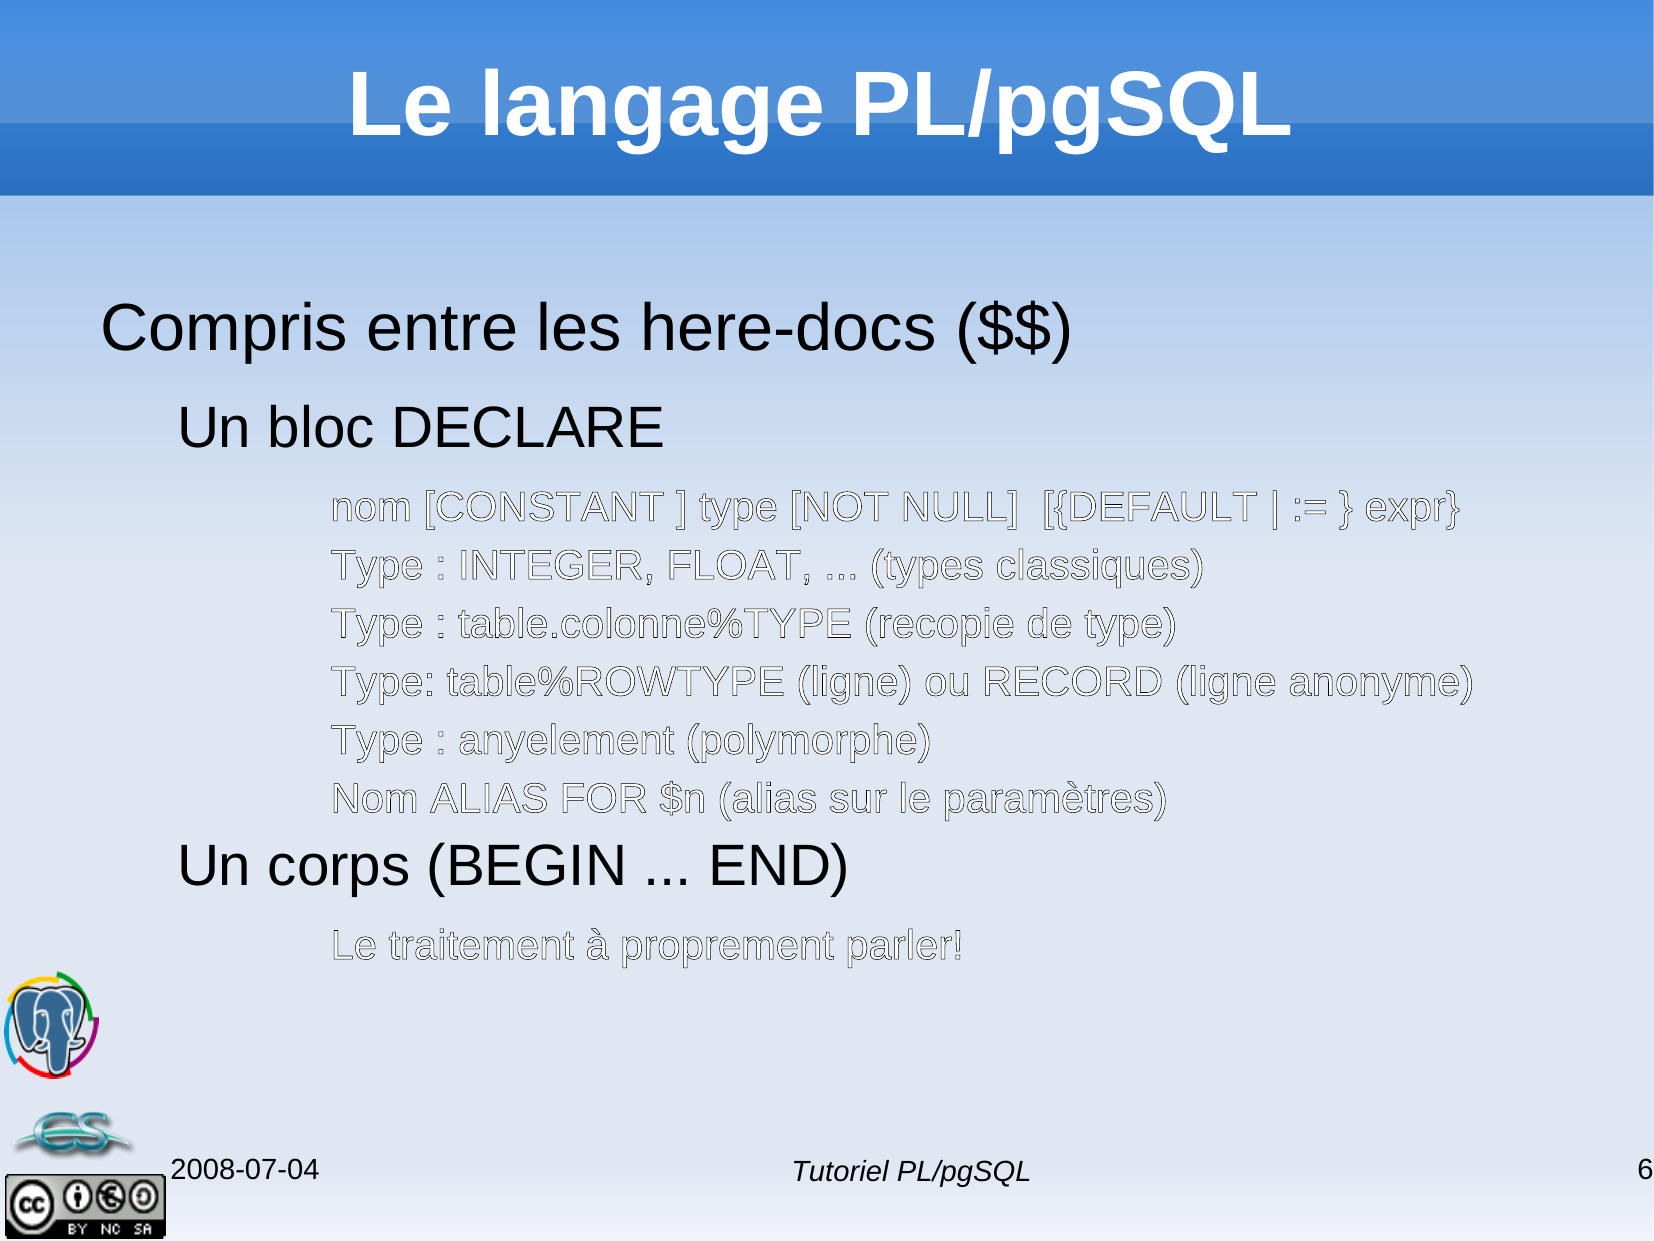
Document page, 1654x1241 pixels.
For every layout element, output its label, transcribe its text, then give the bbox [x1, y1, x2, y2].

list Compris entre les here-docs ($$) Un bloc DECLARE nom [CONSTANT ] type [NOT NULL] [{DEFAULT | := } expr} Type : INTEGER, FLOAT, ... (types classiques) Type : table.colonne%TYPE (recopie de type) Type: table%ROWTYPE (ligne) ou RECORD (ligne anonyme) Type : anyelement (polymorphe) Nom ALIAS FOR $n (alias sur le paramètres) Un corps (BEGIN ... END) Le traitement à proprement parler! [82, 290, 1571, 1109]
picture [0, 0, 1654, 1241]
title Le langage PL/pgSQL [76, 0, 1565, 208]
